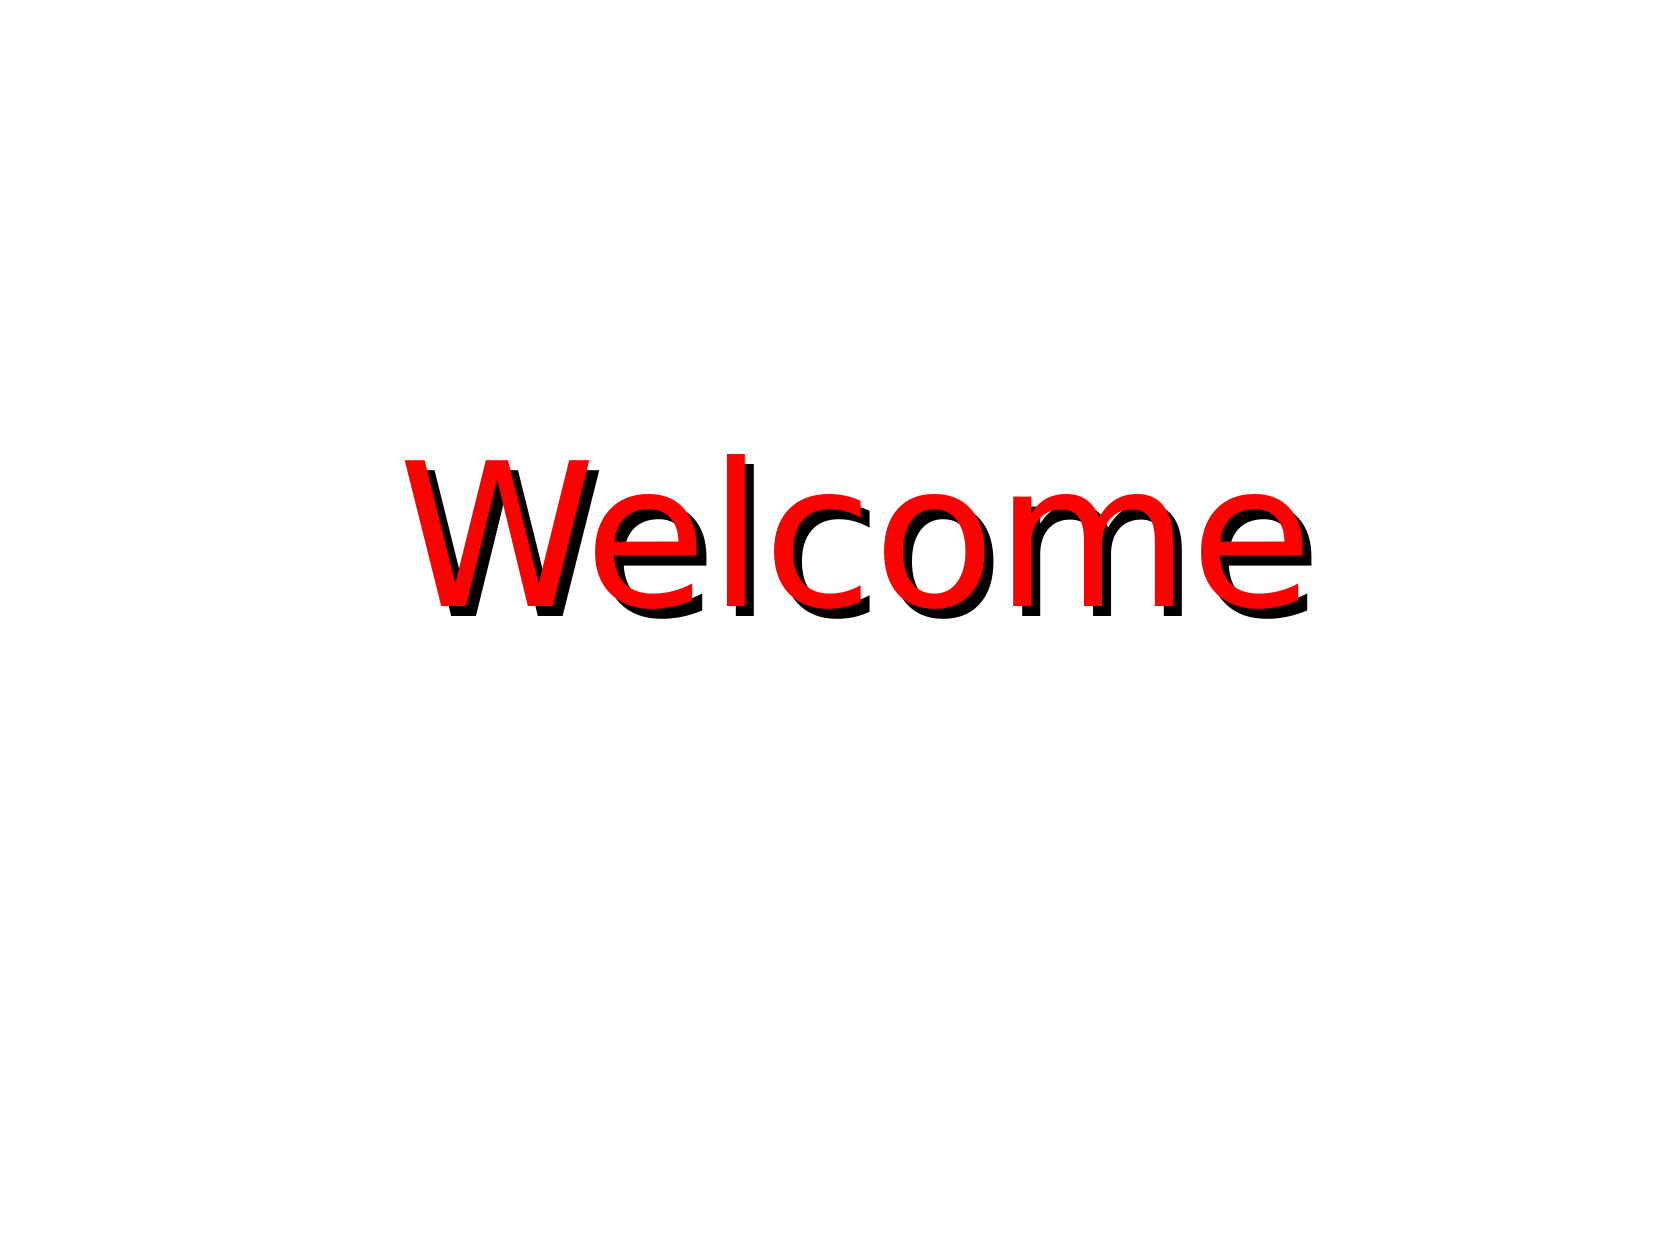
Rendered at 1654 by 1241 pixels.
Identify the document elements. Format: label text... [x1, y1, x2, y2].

text_box Welcome [206, 413, 1506, 924]
